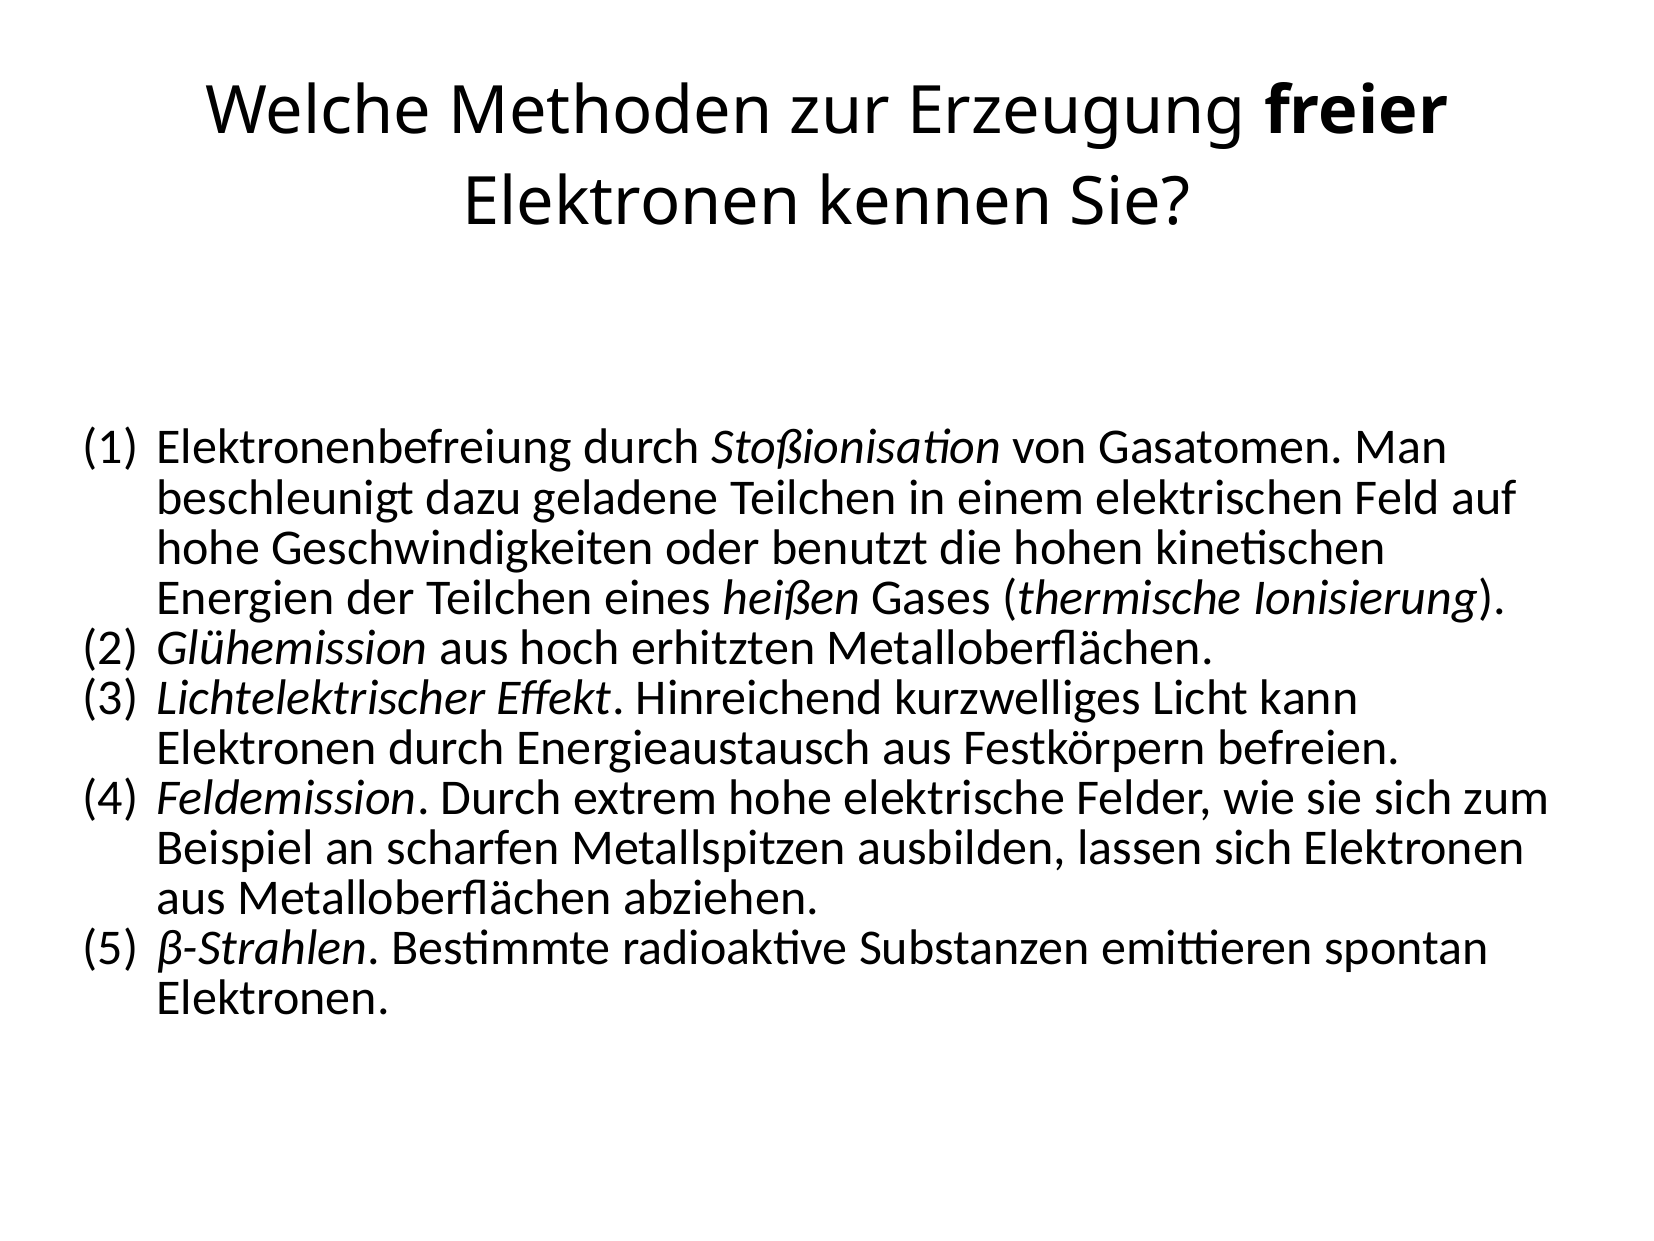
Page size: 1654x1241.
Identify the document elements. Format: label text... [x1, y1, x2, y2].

title Welche Methoden zur Erzeugung freier Elektronen kennen Sie? [82, 49, 1571, 257]
subtitle (1) Elektronenbefreiung durch Stoßionisation von Gasatomen. Man beschleunigt dazu geladene Teilchen in einem elektrischen Feld auf hohe Geschwindigkeiten oder benutzt die hohen kinetischen Energien der Teilchen eines heißen Gases (thermische Ionisierung). (2) Glühemission aus hoch erhitzten Metalloberflächen. (3) Lichtelektrischer Effekt. Hinreichend kurzwelliges Licht kann Elektronen durch Energieaustausch aus Festkörpern befreien. (4) Feldemission. Durch extrem hohe elektrische Felder, wie sie sich zum Beispiel an scharfen Metallspitzen ausbilden, lassen sich Elektronen aus Metalloberflächen abziehen. (5) β-Strahlen. Bestimmte radioaktive Substanzen emittieren spontan Elektronen. [82, 360, 1571, 1093]
